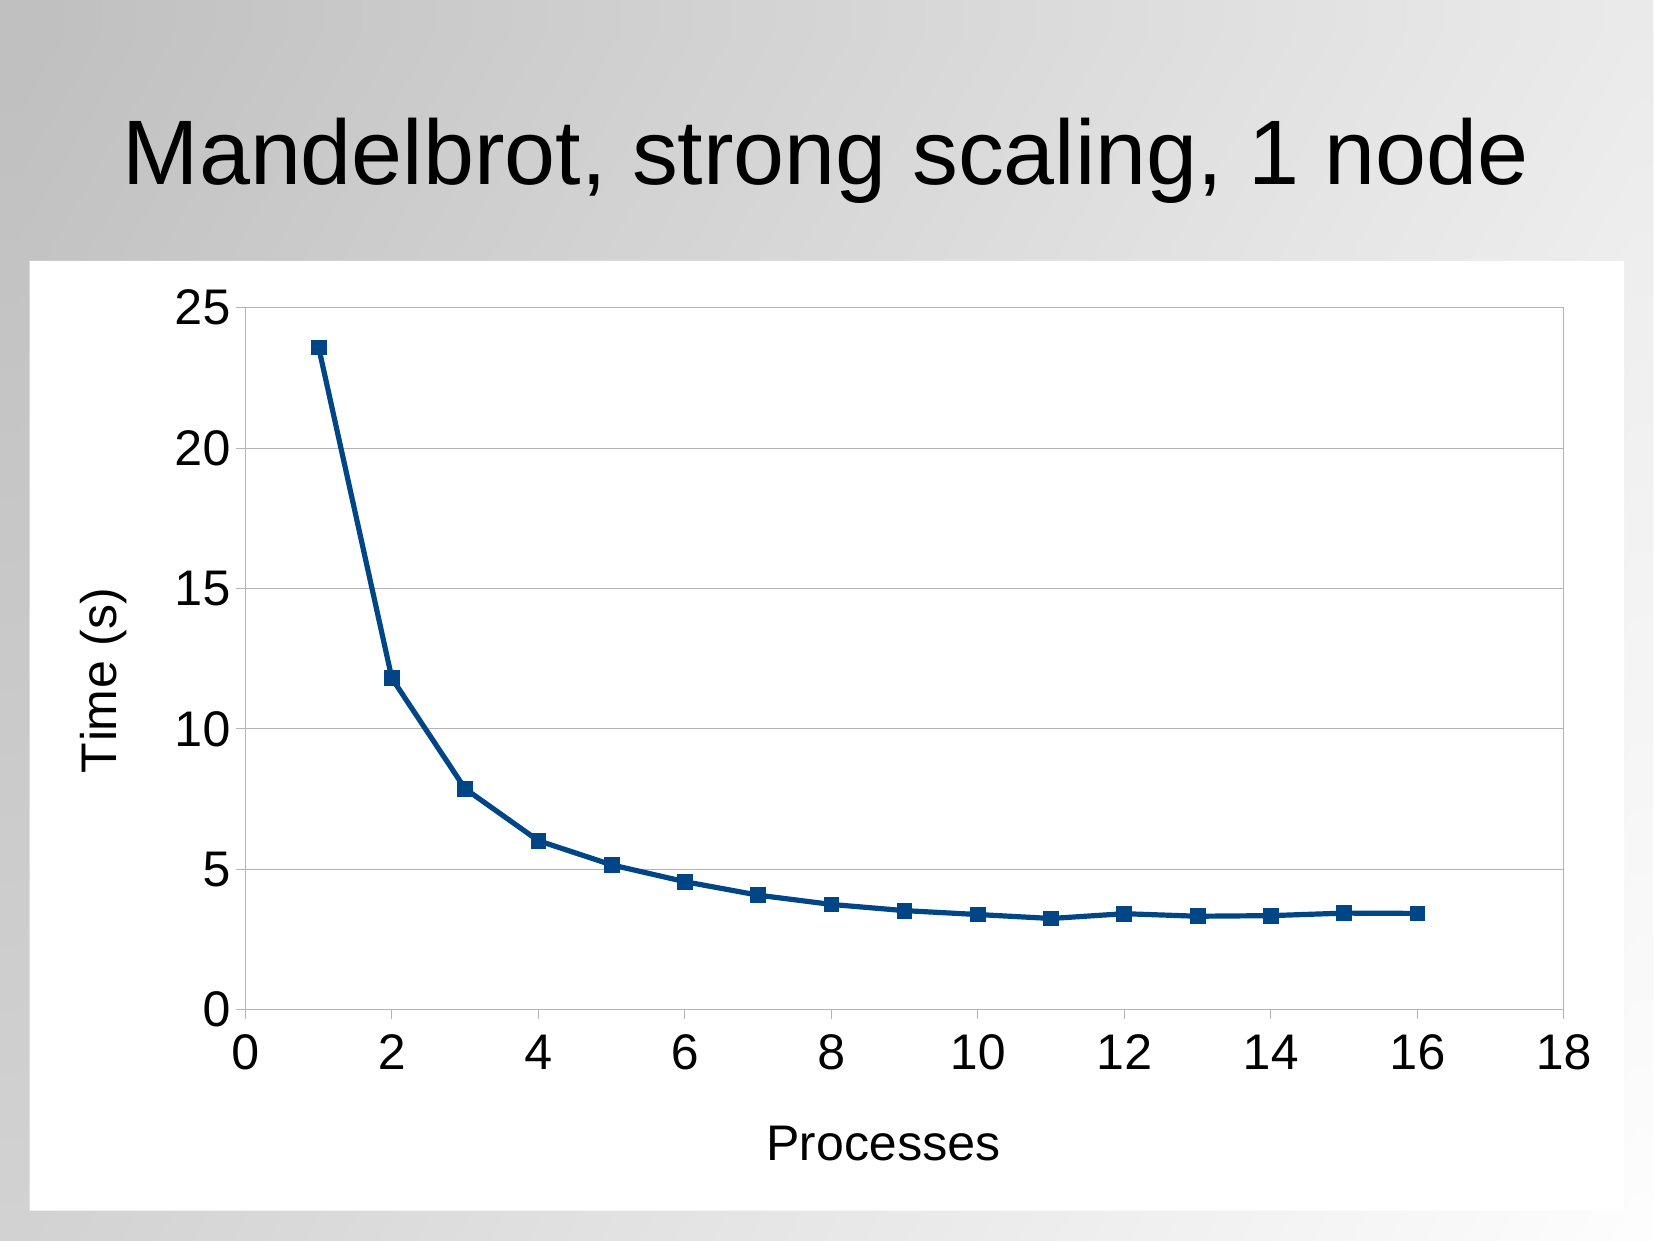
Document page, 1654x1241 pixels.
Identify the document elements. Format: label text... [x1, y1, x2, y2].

picture [0, 0, 1654, 1241]
title Mandelbrot, strong scaling, 1 node [82, 49, 1571, 257]
chart [29, 260, 1625, 1211]
